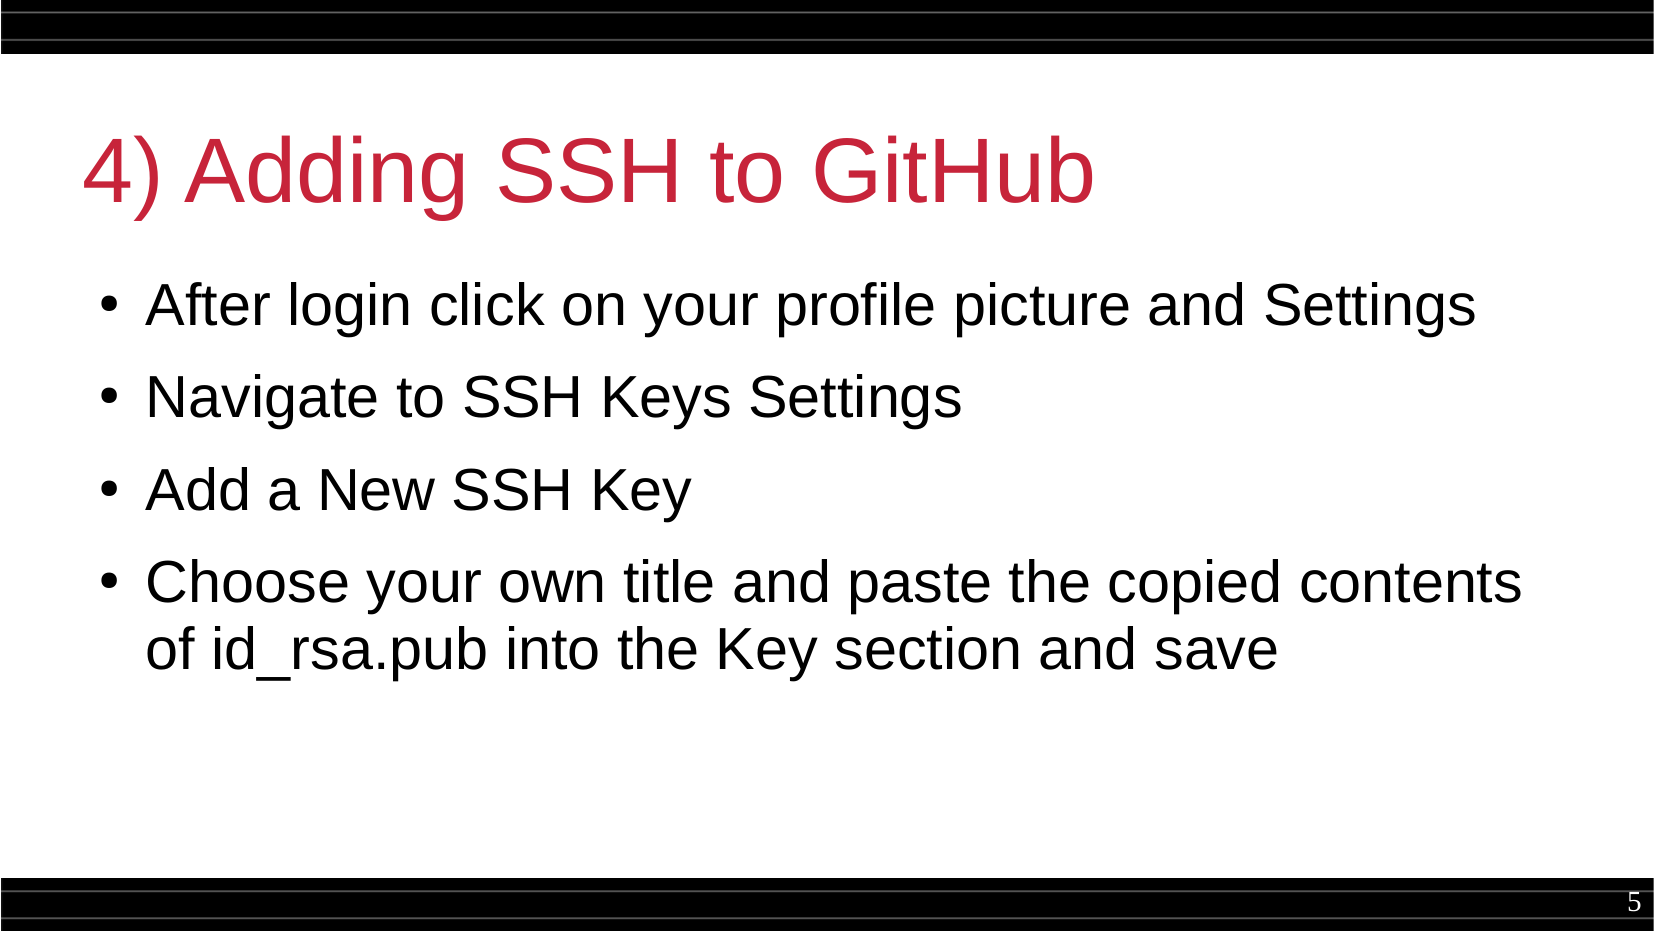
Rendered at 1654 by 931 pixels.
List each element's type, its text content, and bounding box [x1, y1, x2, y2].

title 4) Adding SSH to GitHub [82, 92, 1571, 249]
list After login click on your profile picture and Settings Navigate to SSH Keys Settings Add a New SSH Key Choose your own title and paste the copied contents of id_rsa.pub into the Key section and save [82, 271, 1571, 758]
picture [1, 0, 1654, 54]
picture [1, 878, 1654, 931]
